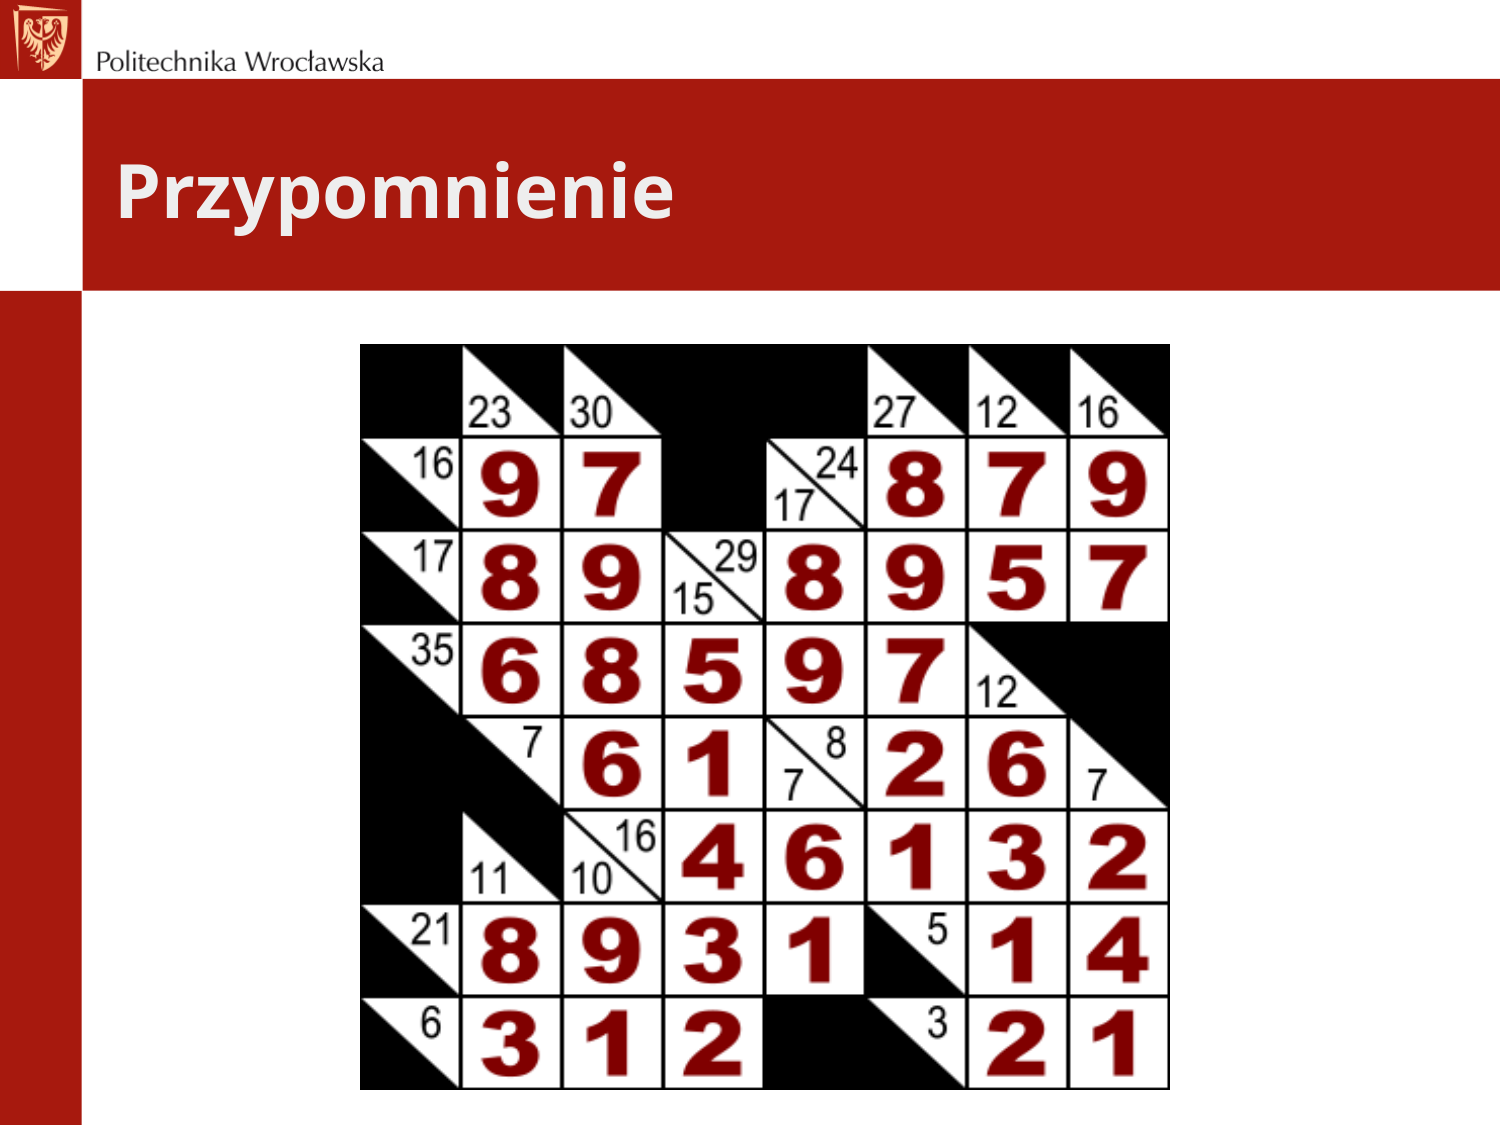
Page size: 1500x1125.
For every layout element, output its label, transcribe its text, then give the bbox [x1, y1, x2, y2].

picture [0, 0, 384, 79]
text_box Przypomnienie [100, 103, 1483, 273]
picture [360, 344, 1170, 1090]
